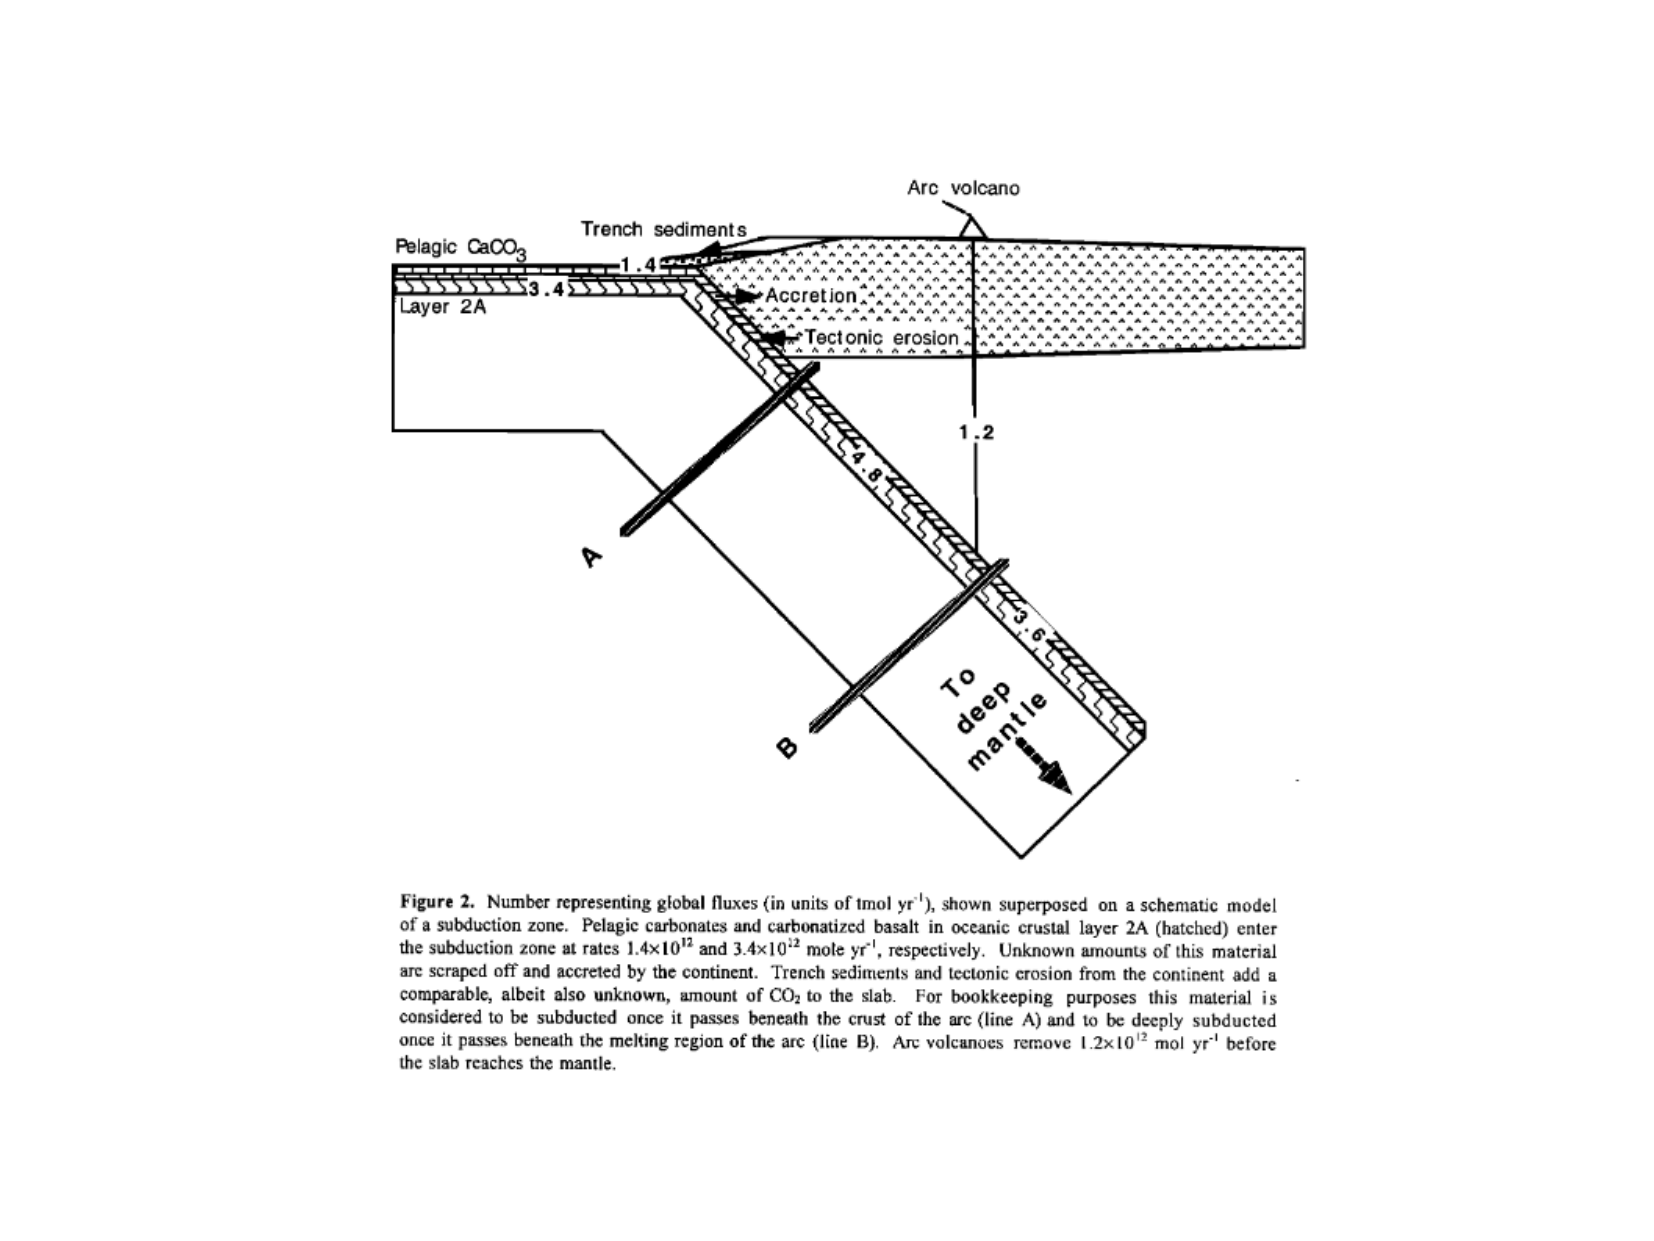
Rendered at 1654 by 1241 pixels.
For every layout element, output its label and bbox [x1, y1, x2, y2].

picture [320, 143, 1352, 1107]
